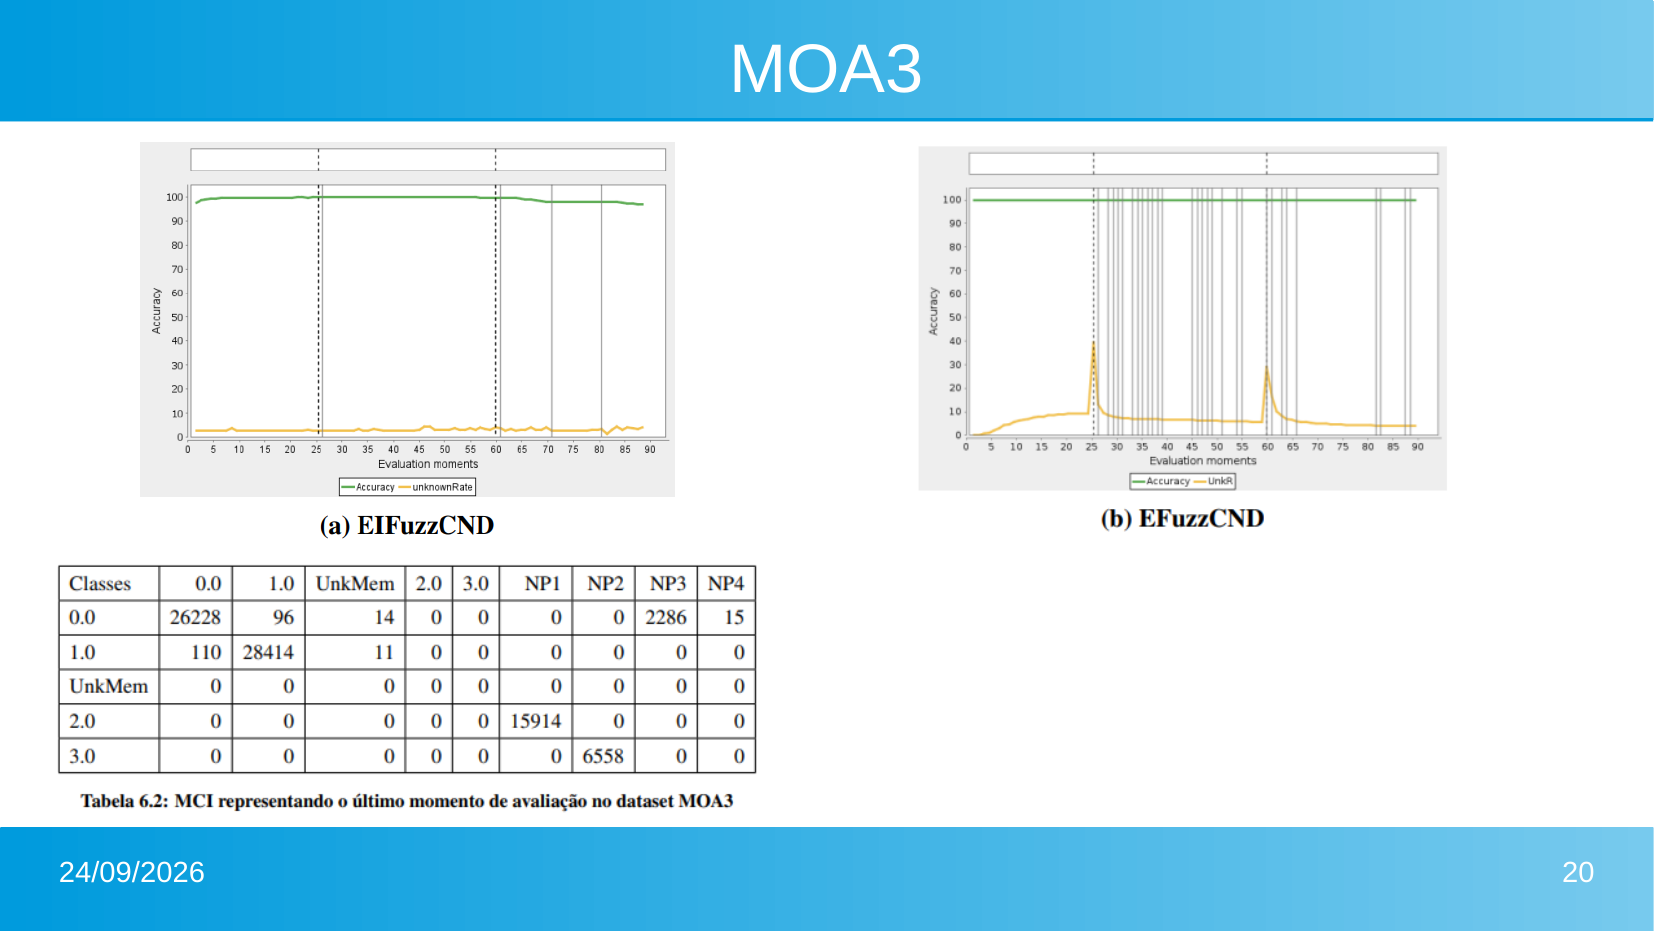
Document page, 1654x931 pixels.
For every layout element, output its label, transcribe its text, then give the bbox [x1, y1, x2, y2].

picture [915, 139, 1467, 538]
picture [121, 129, 680, 541]
title MOA3 [59, 29, 1595, 108]
picture [56, 554, 768, 815]
